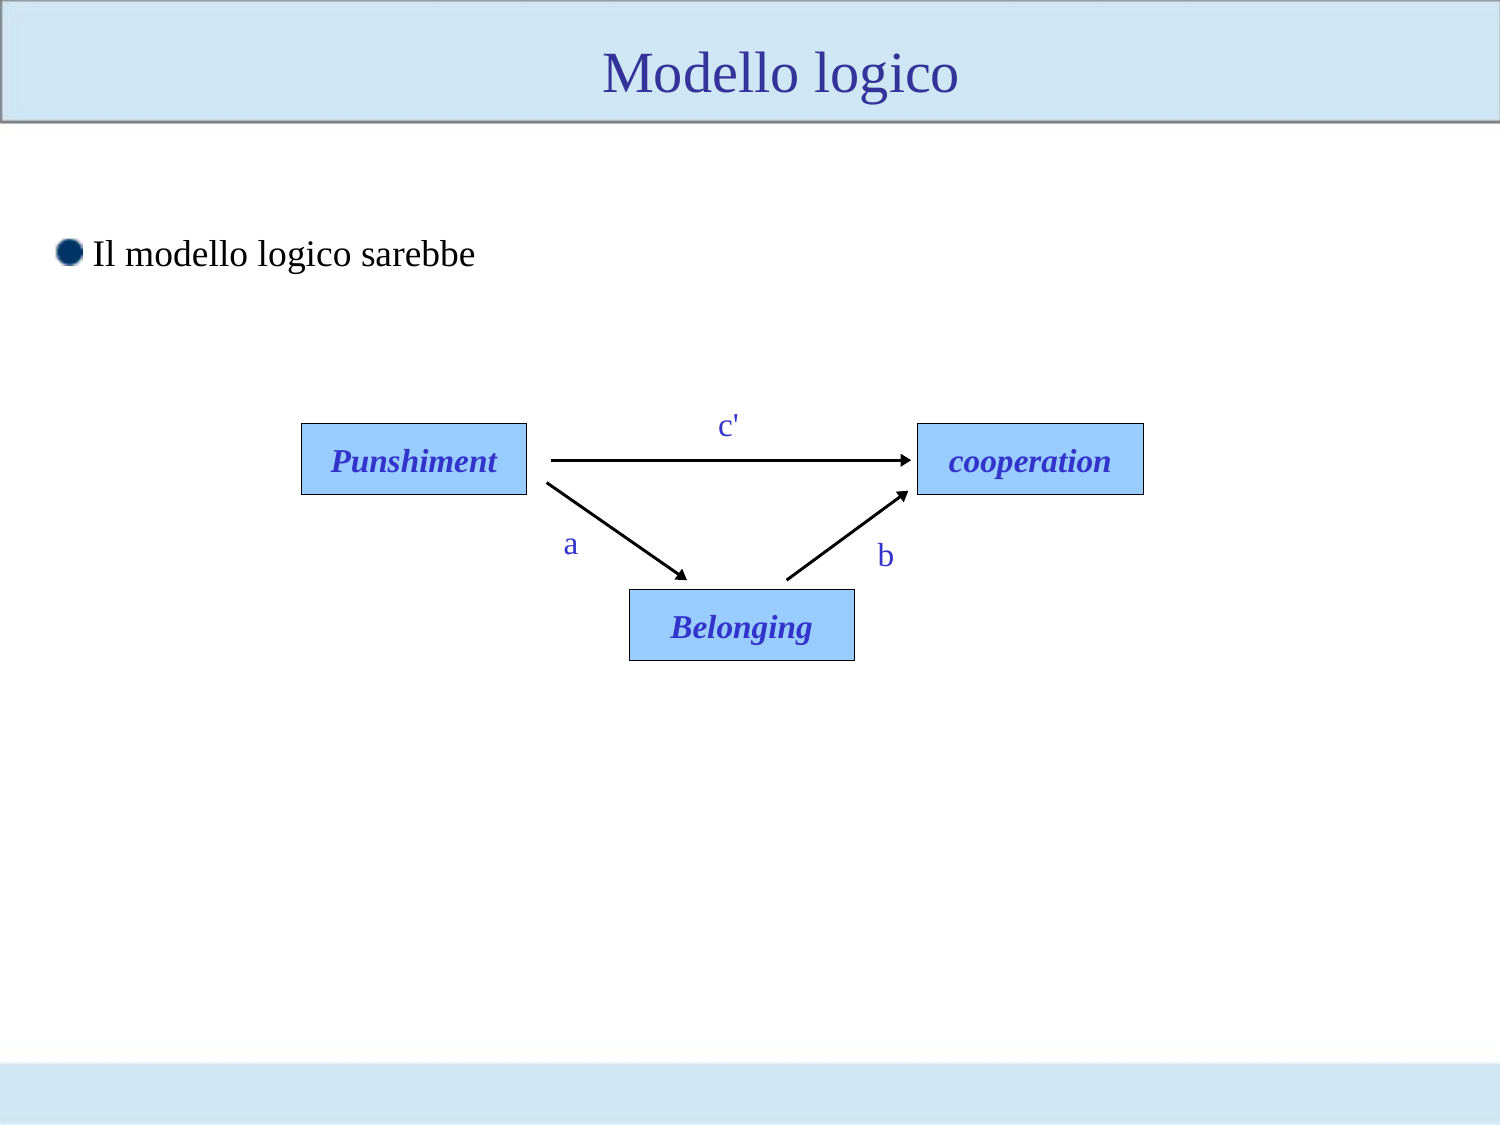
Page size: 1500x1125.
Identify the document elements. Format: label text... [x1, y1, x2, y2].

picture [0, 0, 1500, 1125]
text_box Il modello logico sarebbe [37, 187, 1463, 283]
text_box Belonging [629, 589, 855, 661]
text_box c' [631, 396, 826, 503]
title Modello logico [249, 21, 1313, 117]
text_box cooperation [917, 423, 1144, 495]
text_box Punshiment [301, 423, 527, 495]
text_box b [789, 526, 983, 633]
text_box a [474, 514, 668, 621]
